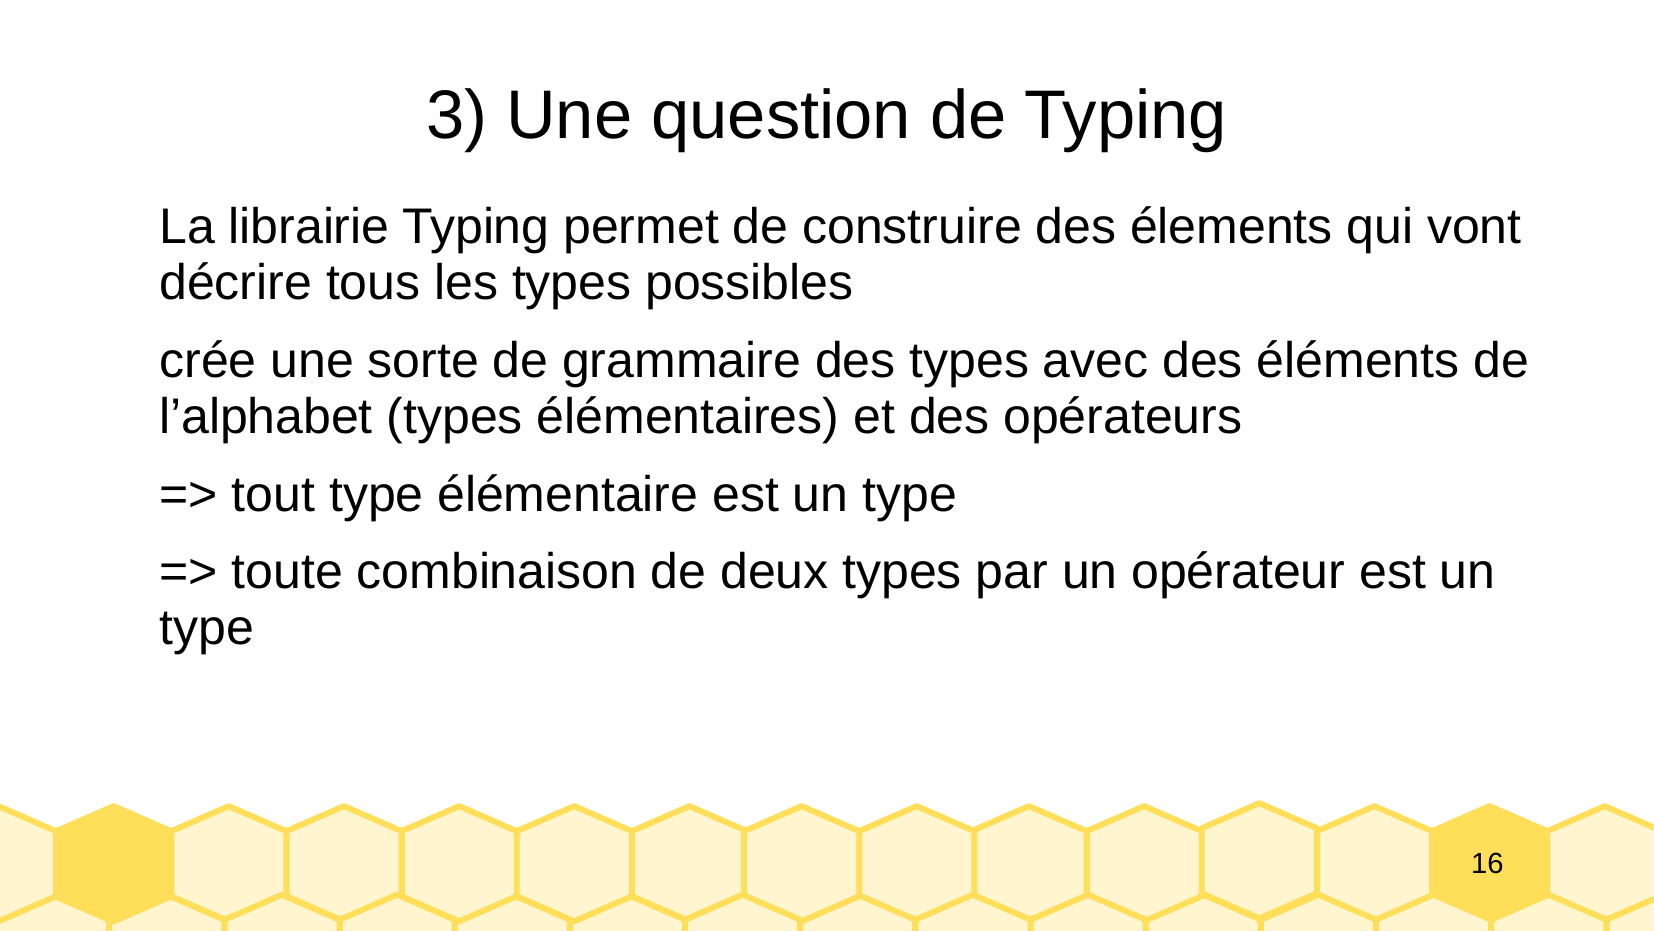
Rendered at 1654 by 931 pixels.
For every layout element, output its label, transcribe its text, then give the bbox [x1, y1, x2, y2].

title 3) Une question de Typing [82, 37, 1571, 193]
list La librairie Typing permet de construire des élements qui vont décrire tous les types possibles crée une sorte de grammaire des types avec des éléments de l’alphabet (types élémentaires) et des opérateurs => tout type élémentaire est un type => toute combinaison de deux types par un opérateur est un type [88, 198, 1577, 739]
